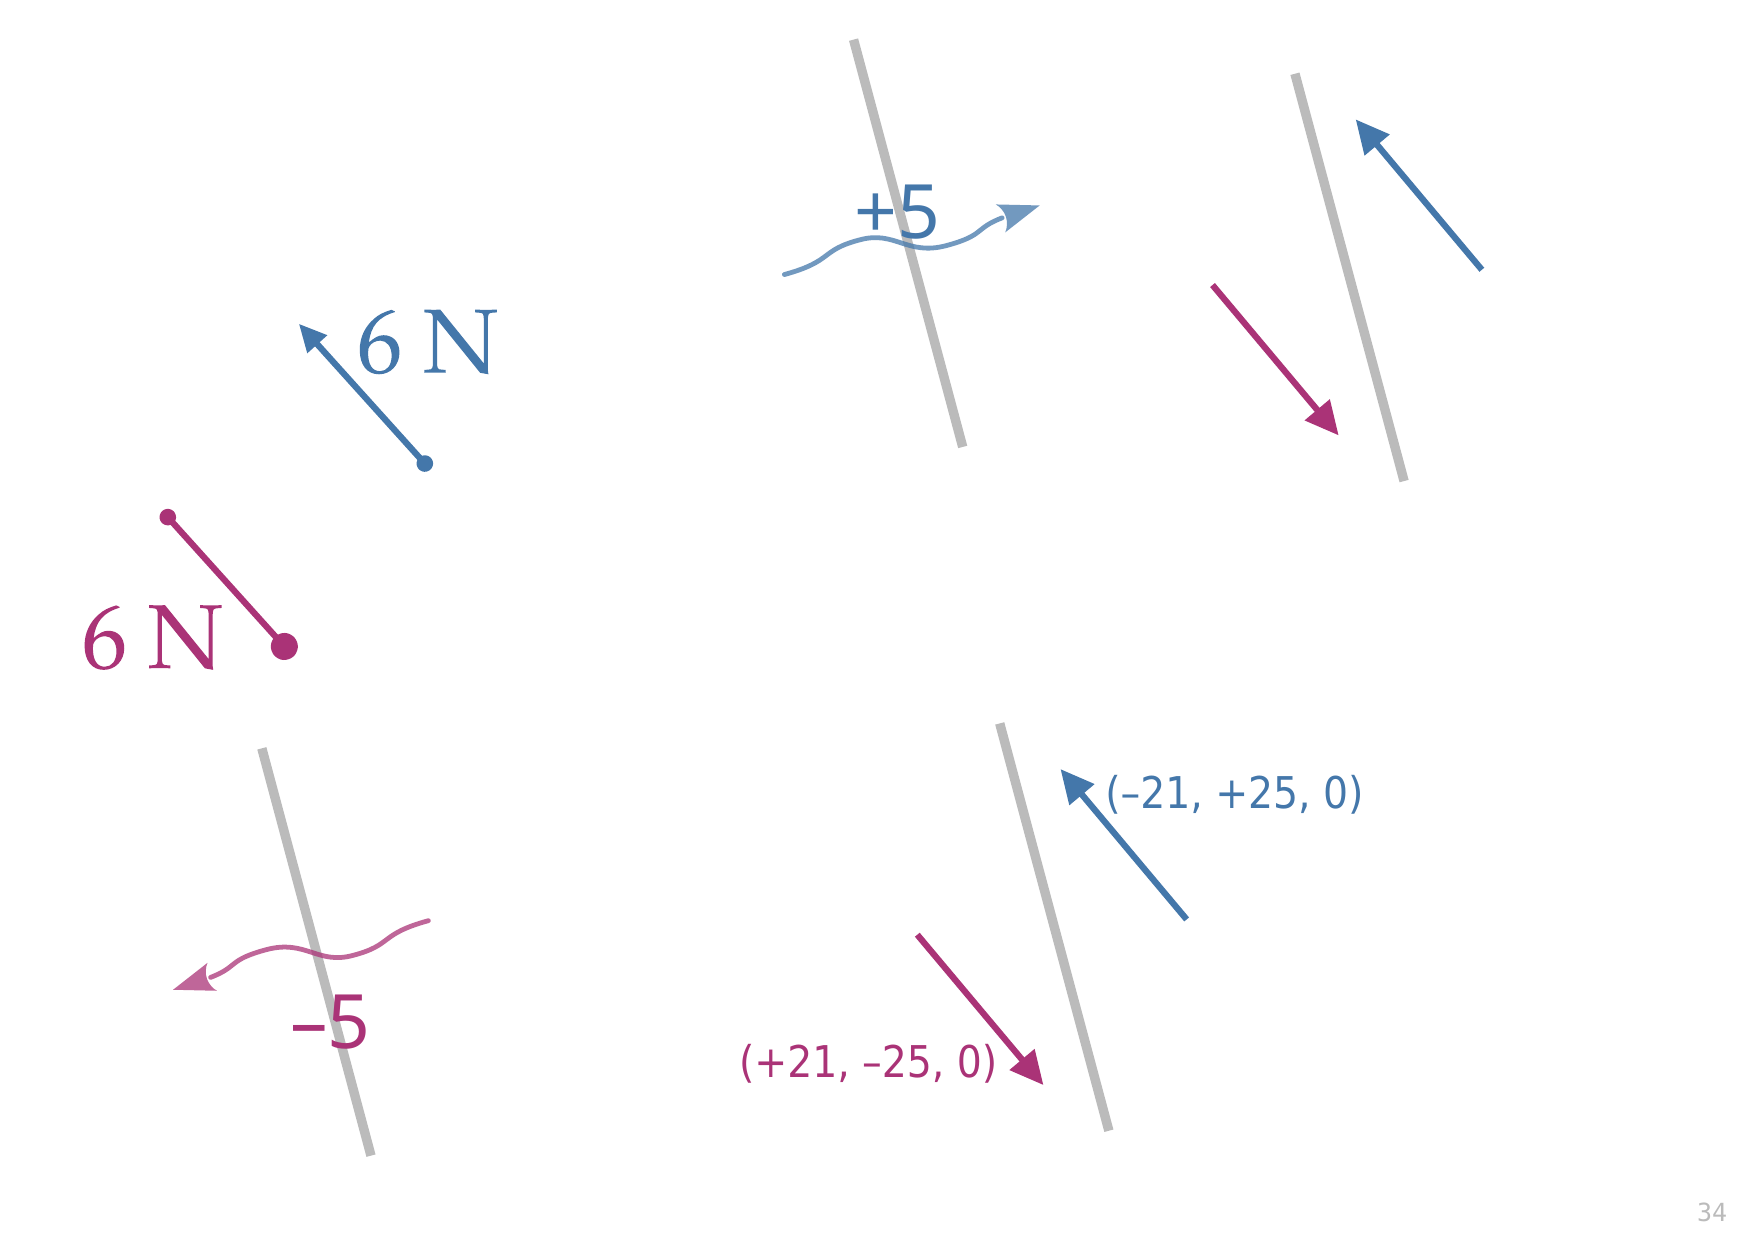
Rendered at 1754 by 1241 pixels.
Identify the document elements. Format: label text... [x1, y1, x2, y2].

text_box [359, 309, 400, 375]
text_box [149, 605, 222, 670]
text_box (+21, –25, 0) [724, 1029, 1013, 1096]
text_box [84, 605, 125, 670]
text_box –5 [275, 960, 381, 1051]
text_box +5 [840, 151, 953, 241]
text_box [424, 309, 497, 375]
text_box (–21, +25, 0) [1090, 760, 1379, 826]
